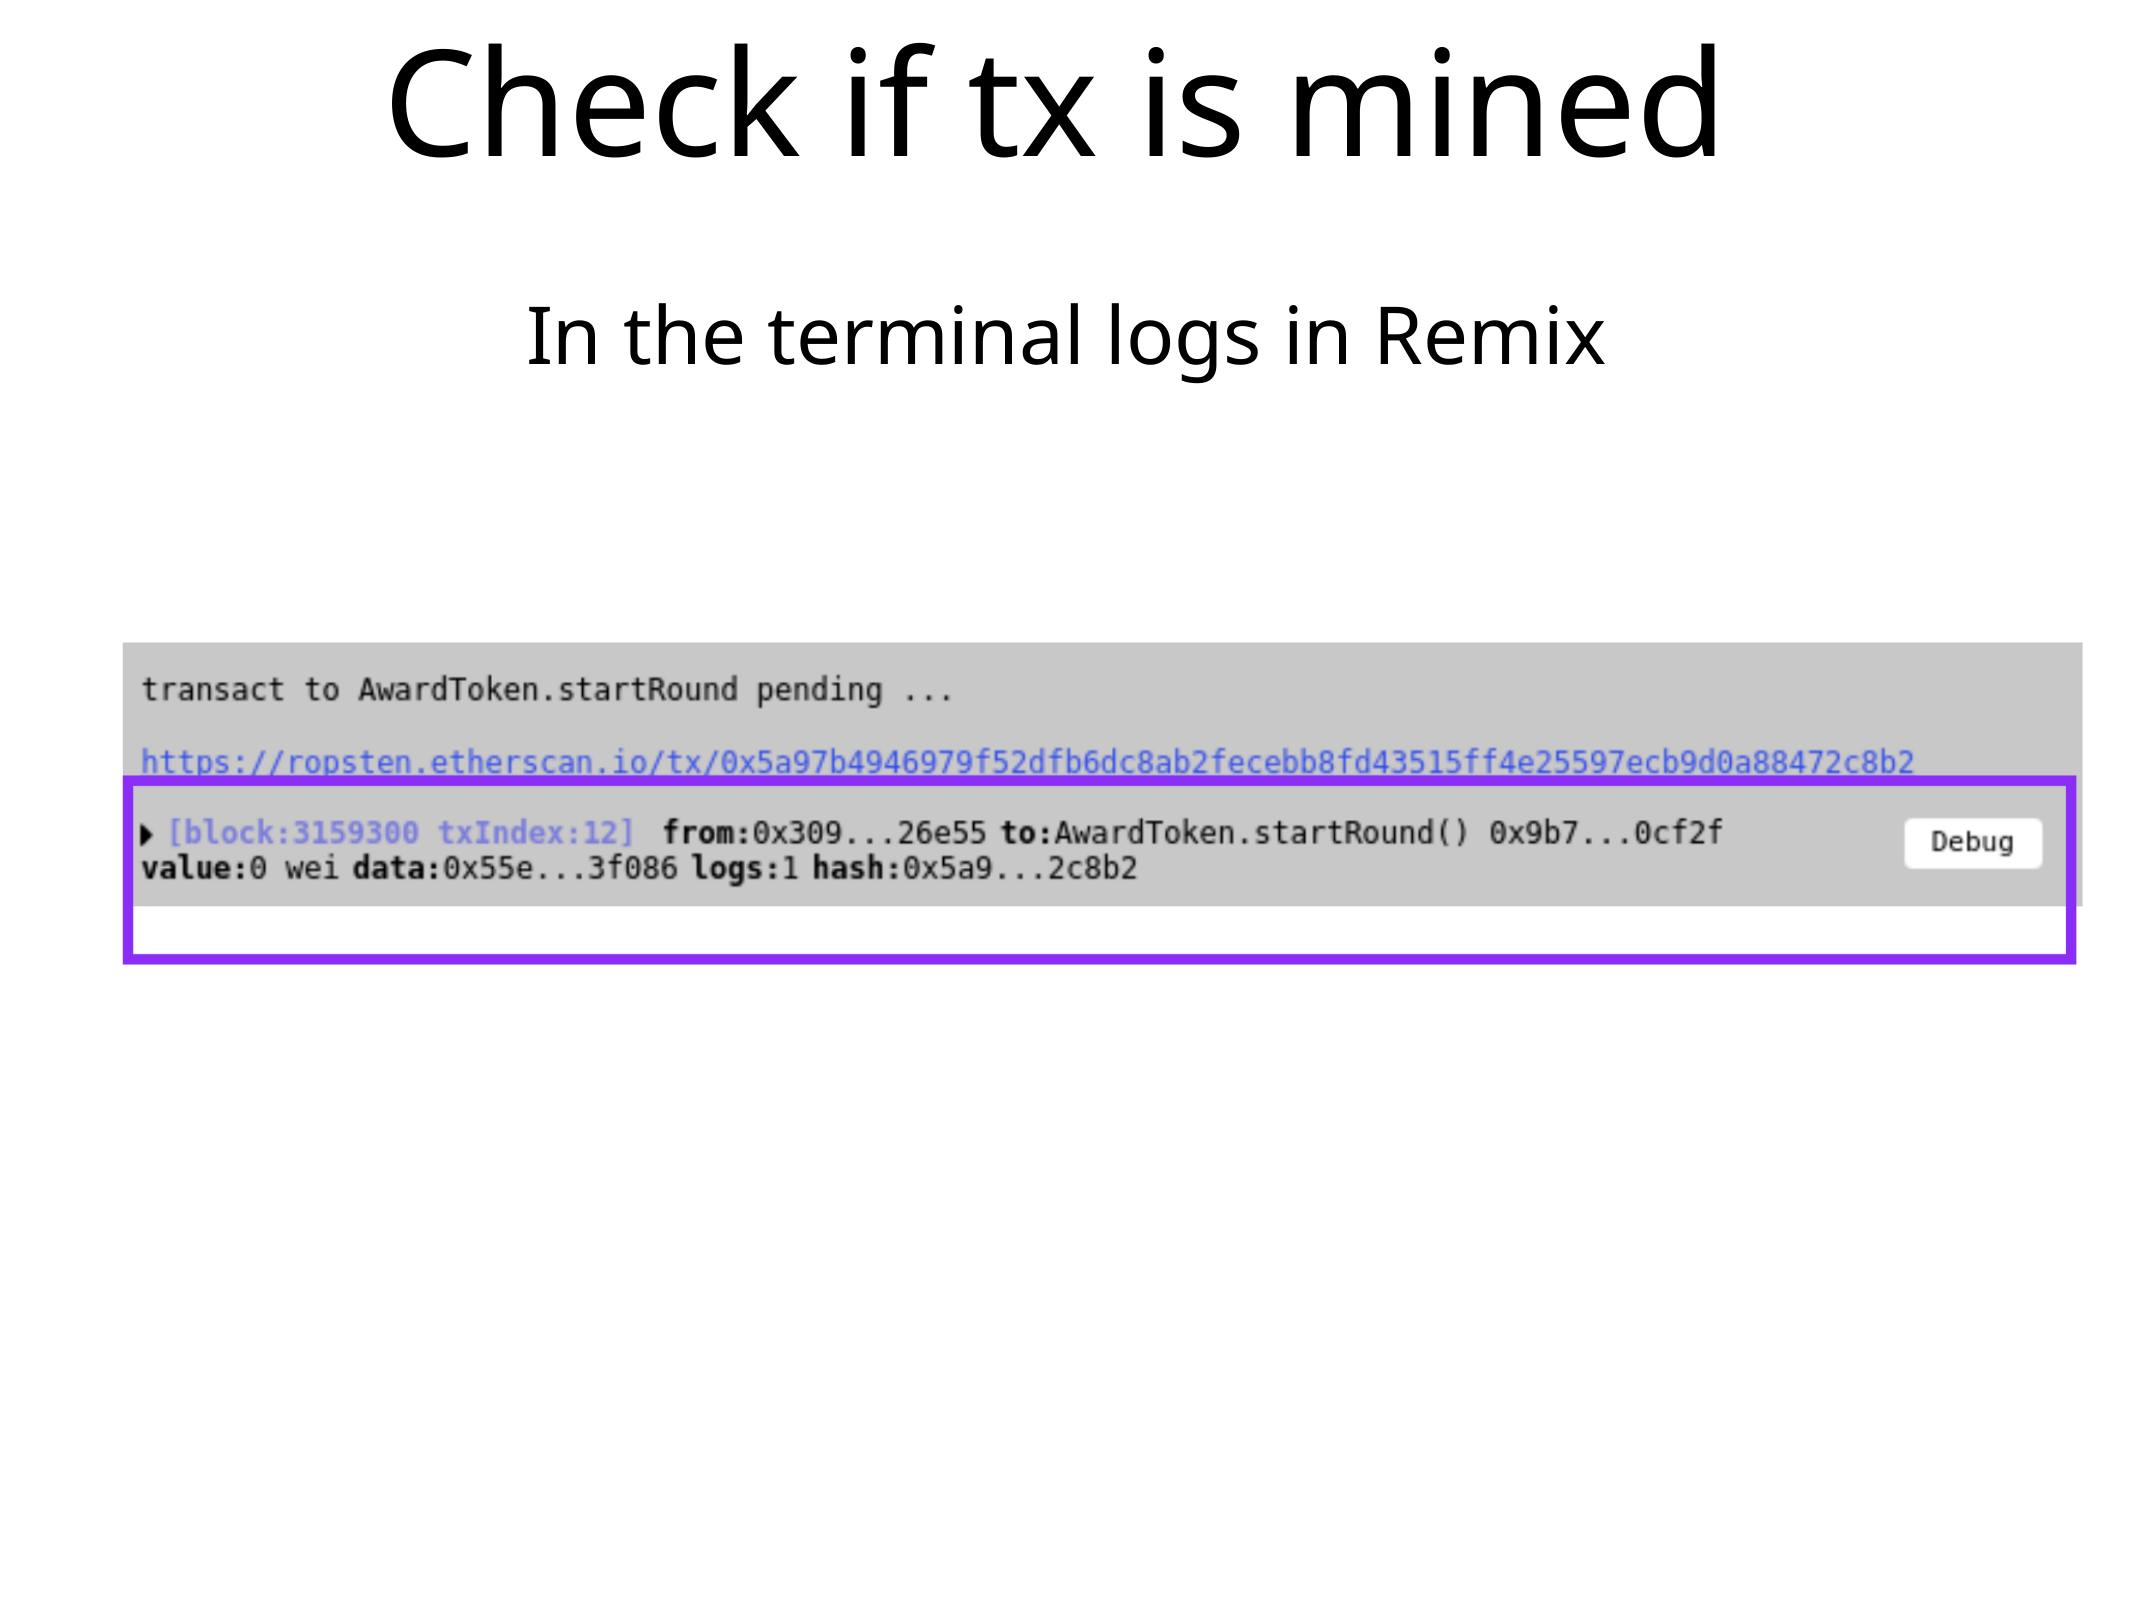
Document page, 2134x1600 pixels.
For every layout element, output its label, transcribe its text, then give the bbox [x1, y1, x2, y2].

subtitle In the terminal logs in Remix [112, 277, 2021, 558]
title Check if tx is mined [59, 0, 2054, 196]
picture [44, 576, 2134, 1083]
